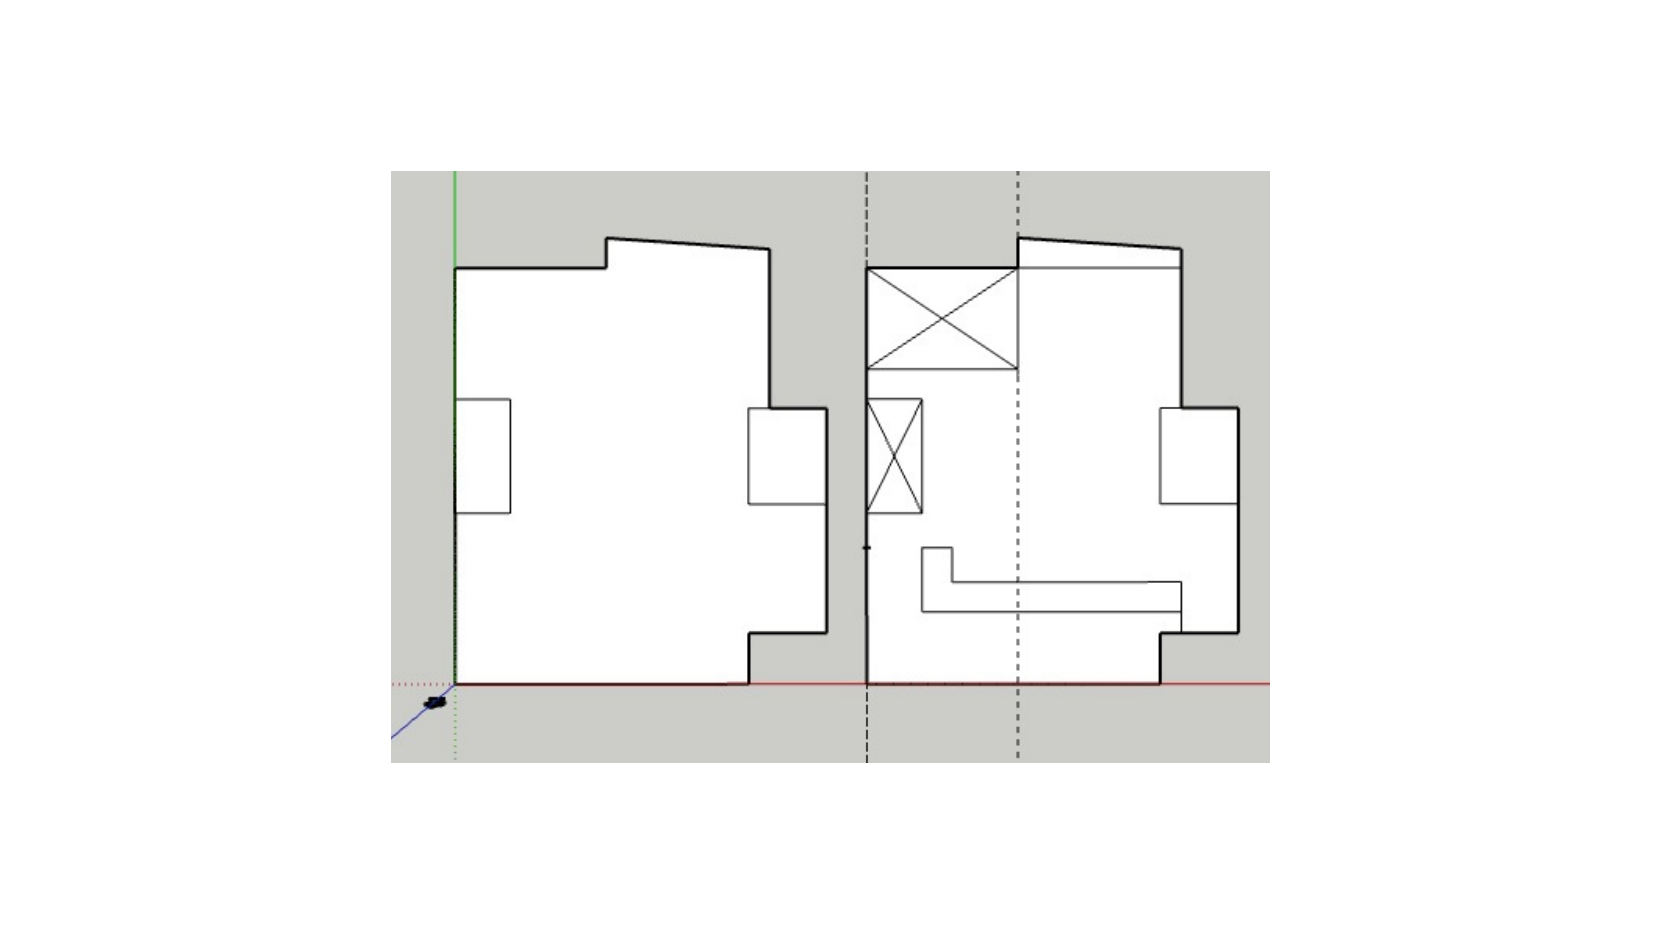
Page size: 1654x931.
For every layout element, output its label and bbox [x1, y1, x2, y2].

picture [391, 171, 1270, 763]
